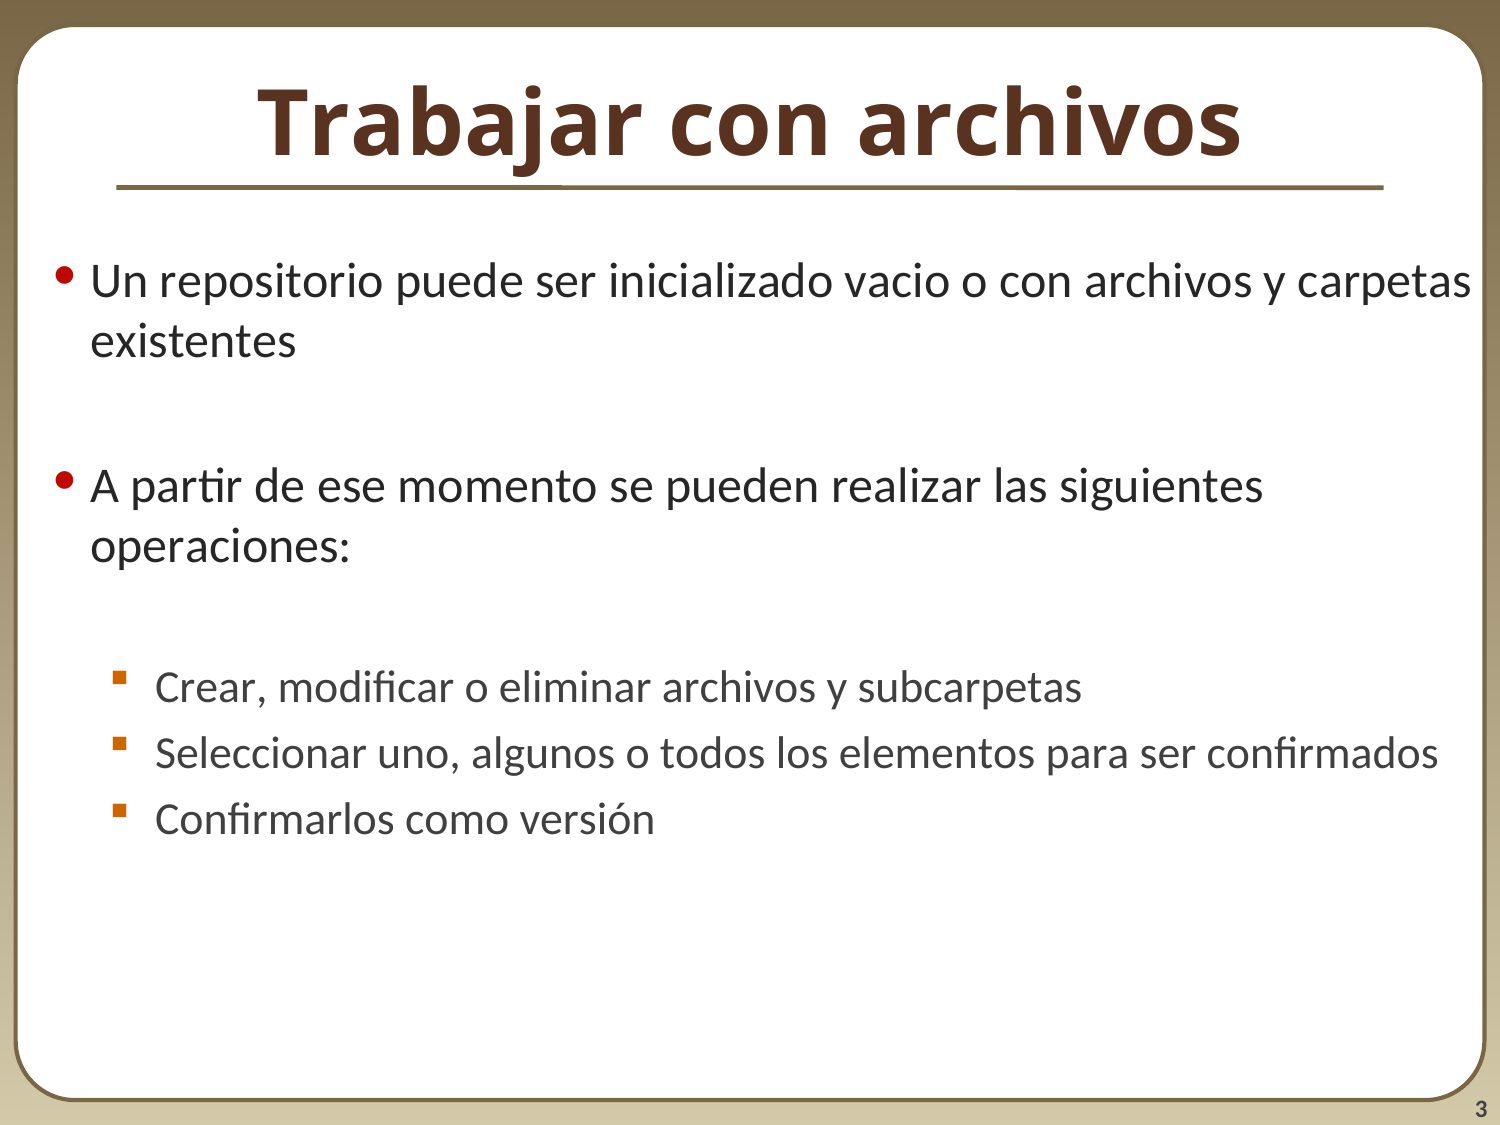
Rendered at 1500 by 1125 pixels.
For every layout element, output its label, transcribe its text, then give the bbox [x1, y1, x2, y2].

list Un repositorio puede ser inicializado vacio o con archivos y carpetas existentes A partir de ese momento se pueden realizar las siguientes operaciones: Crear, modificar o eliminar archivos y subcarpetas Seleccionar uno, algunos o todos los elementos para ser confirmados Confirmarlos como versión [0, 212, 1500, 1125]
title Trabajar con archivos [0, 24, 1500, 212]
